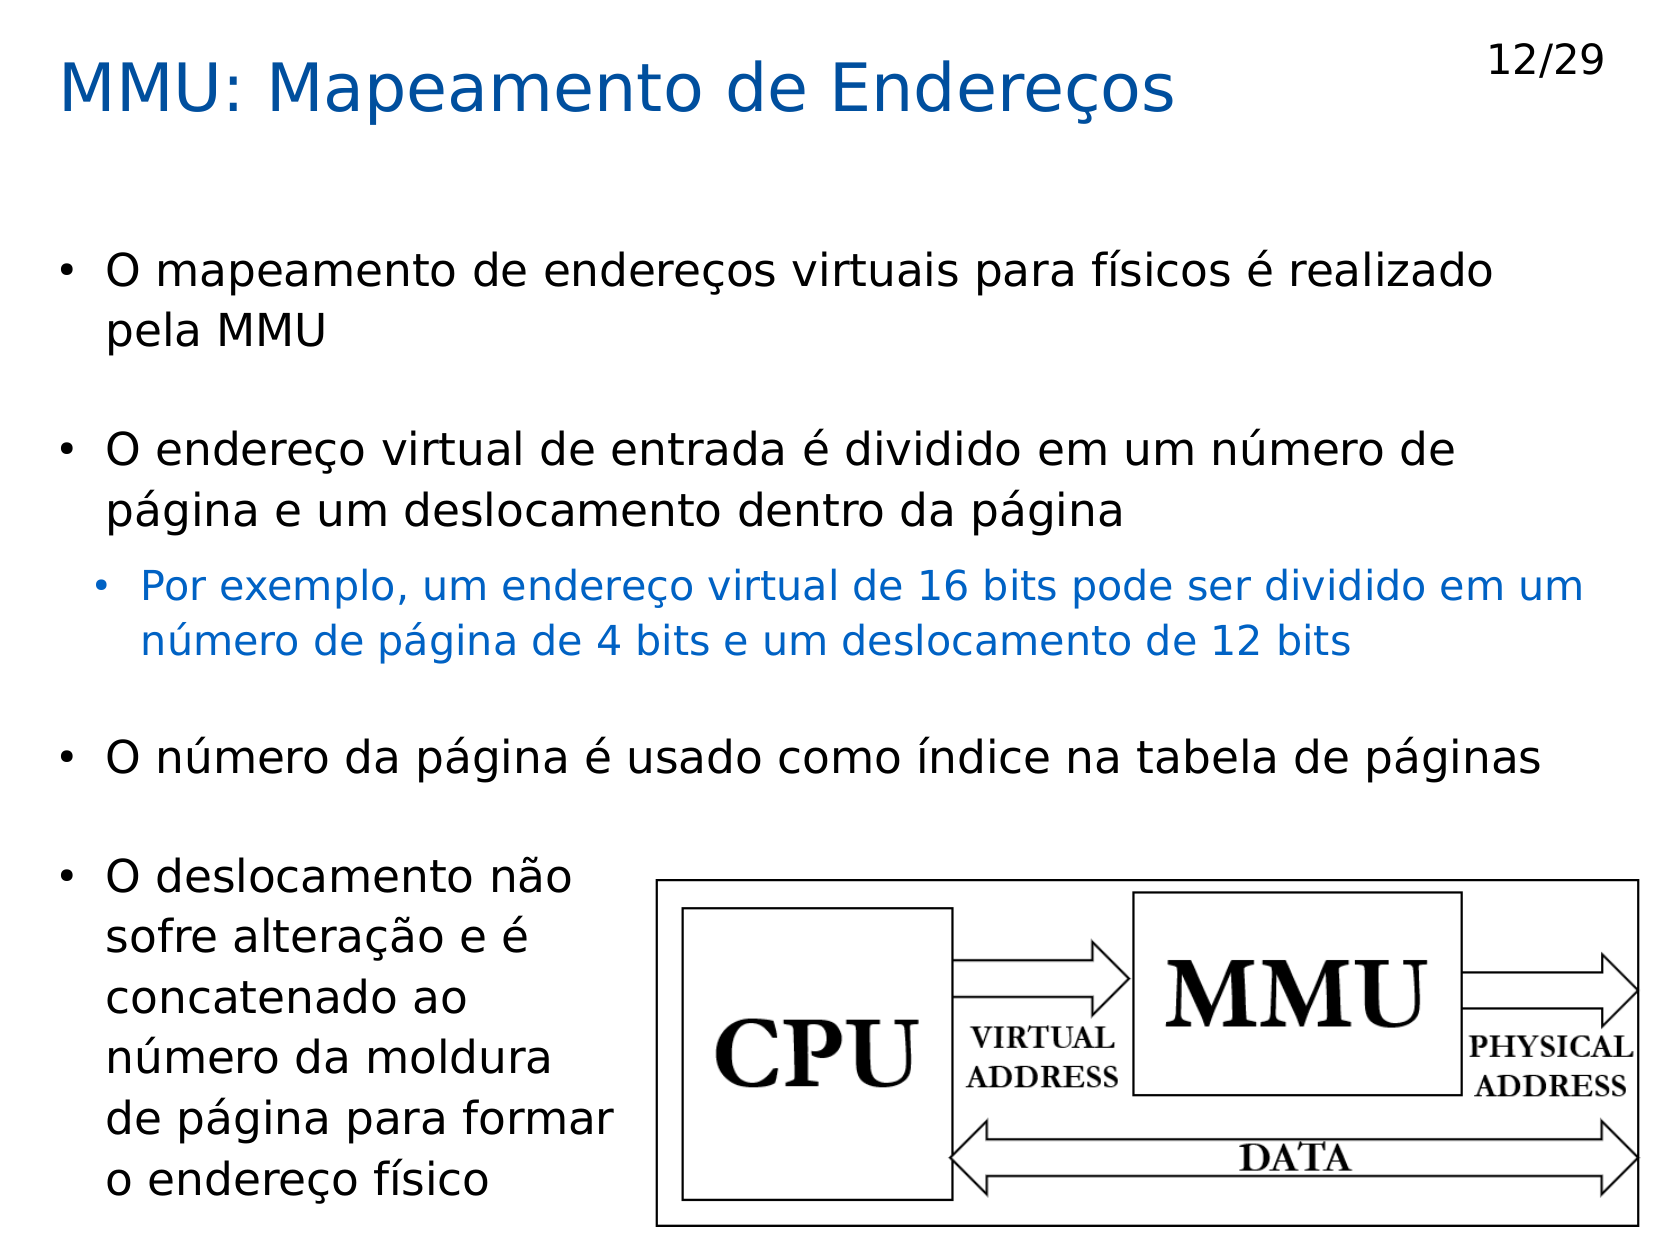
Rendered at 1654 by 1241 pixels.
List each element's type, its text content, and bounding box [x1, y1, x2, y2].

picture [649, 879, 1654, 1227]
title MMU: Mapeamento de Endereços [59, 29, 1506, 148]
list O mapeamento de endereços virtuais para físicos é realizado pela MMU O endereço virtual de entrada é dividido em um número de página e um deslocamento dentro da página Por exemplo, um endereço virtual de 16 bits pode ser dividido em um número de página de 4 bits e um deslocamento de 12 bits O número da página é usado como índice na tabela de páginas O deslocamento não sofre alteração e é concatenado ao número da moldura de página para formar o endereço físico [59, 236, 1595, 1211]
